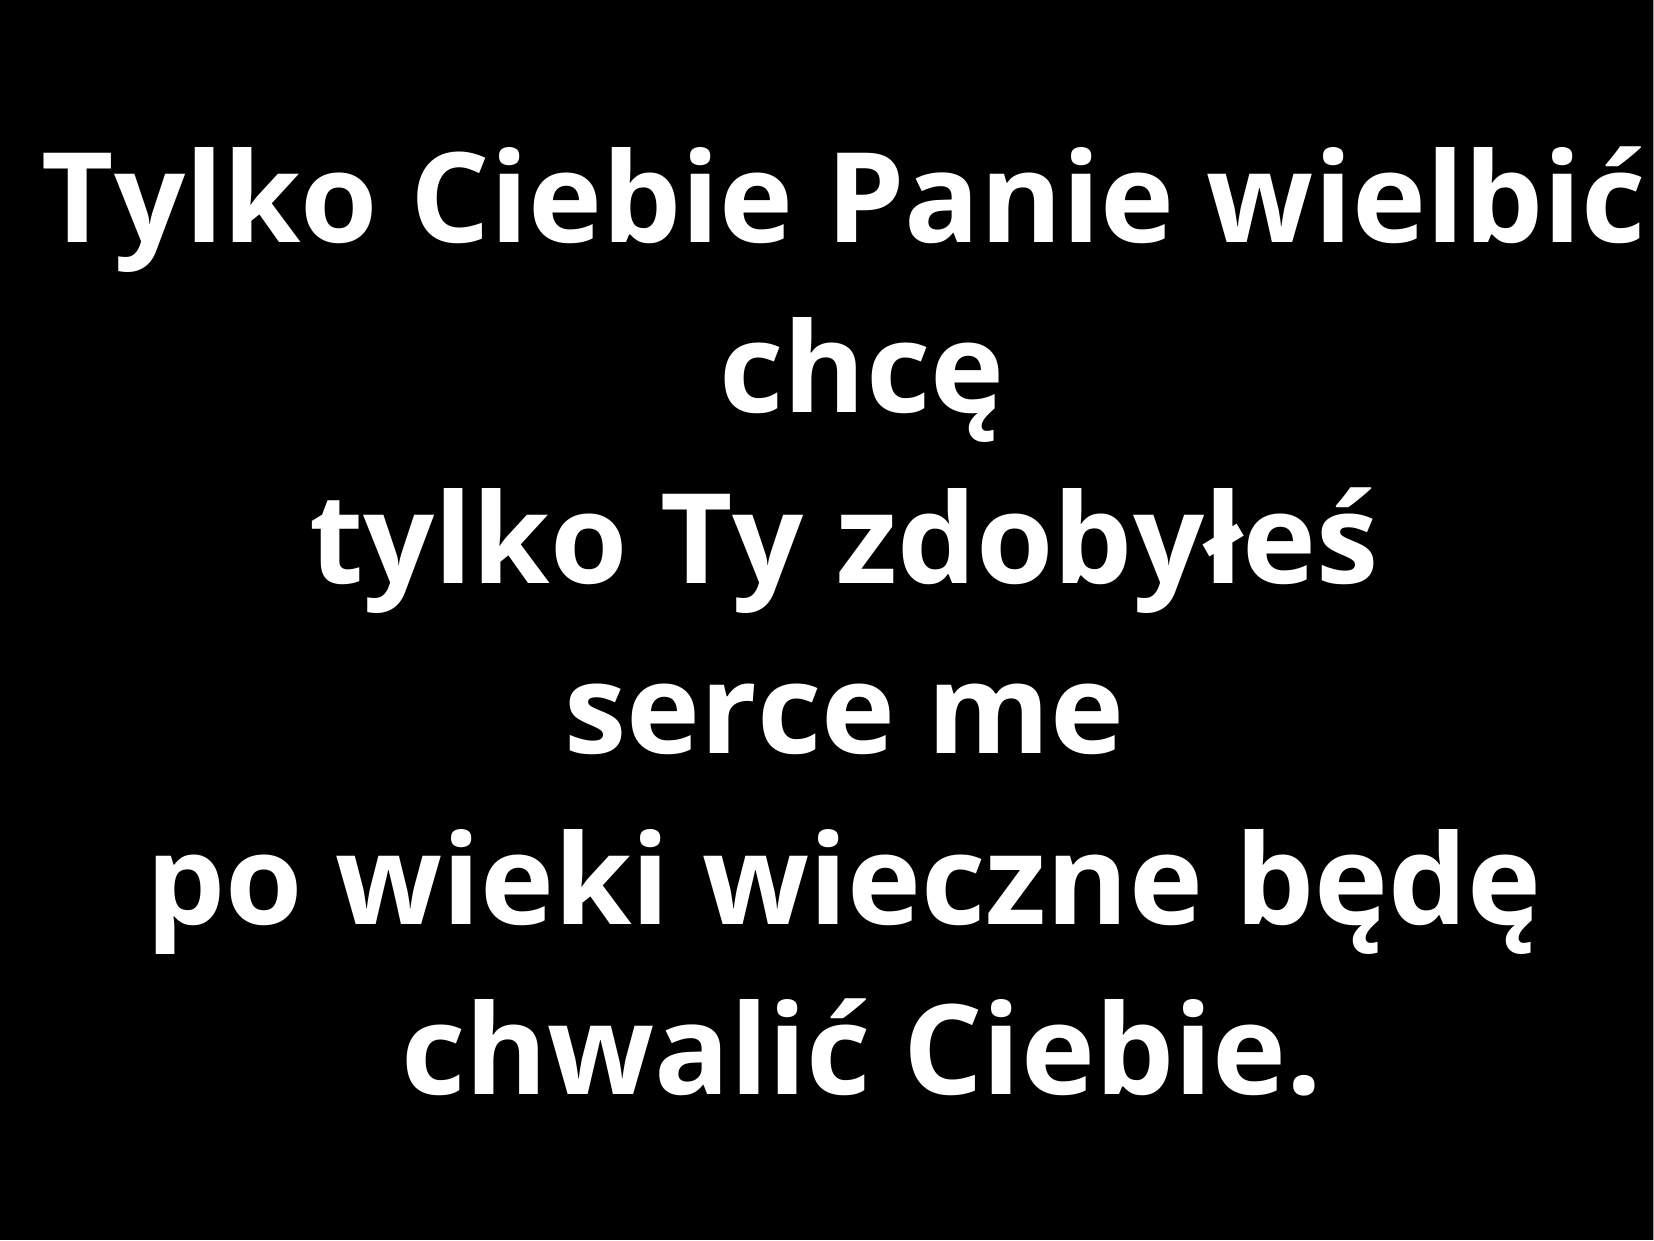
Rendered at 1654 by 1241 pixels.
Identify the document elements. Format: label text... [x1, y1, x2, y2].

subtitle Tylko Ciebie Panie wielbić chcę tylko Ty zdobyłeś serce me po wieki wieczne będę chwalić Ciebie. [0, 0, 1654, 1241]
